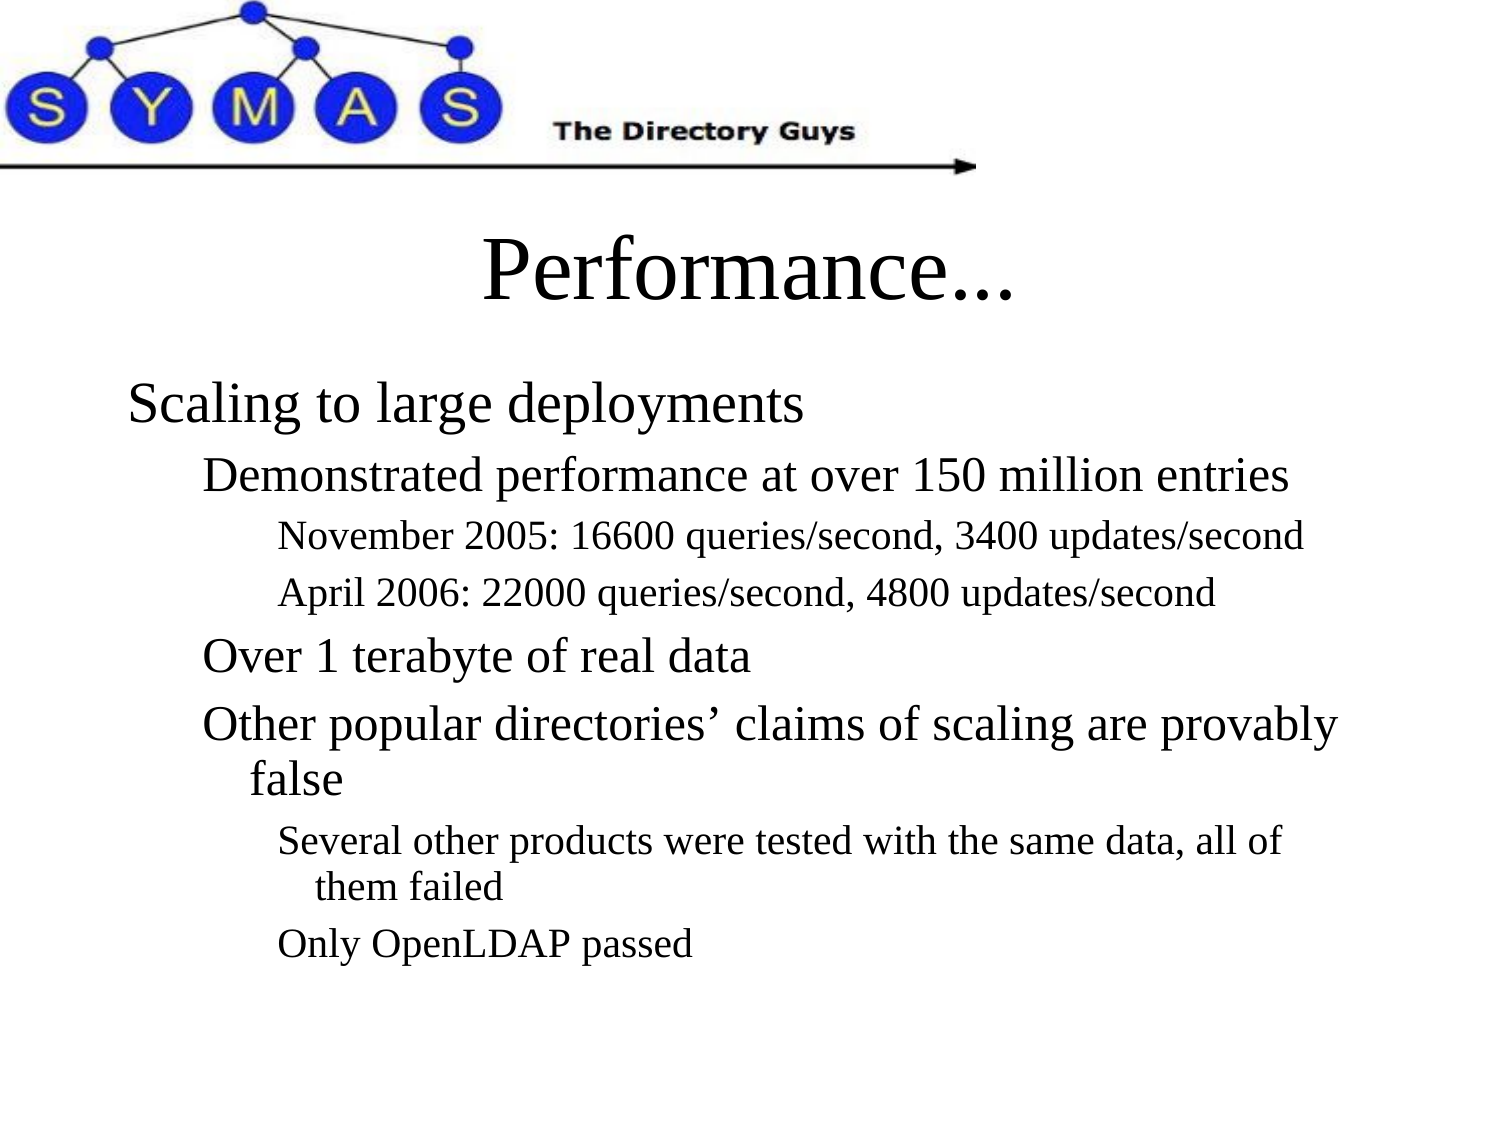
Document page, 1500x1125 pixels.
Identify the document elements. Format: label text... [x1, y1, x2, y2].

list Scaling to large deployments Demonstrated performance at over 150 million entries November 2005: 16600 queries/second, 3400 updates/second April 2006: 22000 queries/second, 4800 updates/second Over 1 terabyte of real data Other popular directories’ claims of scaling are provably false Several other products were tested with the same data, all of them failed Only OpenLDAP passed [112, 362, 1388, 1038]
title Performance... [112, 187, 1388, 351]
picture [0, 0, 976, 188]
